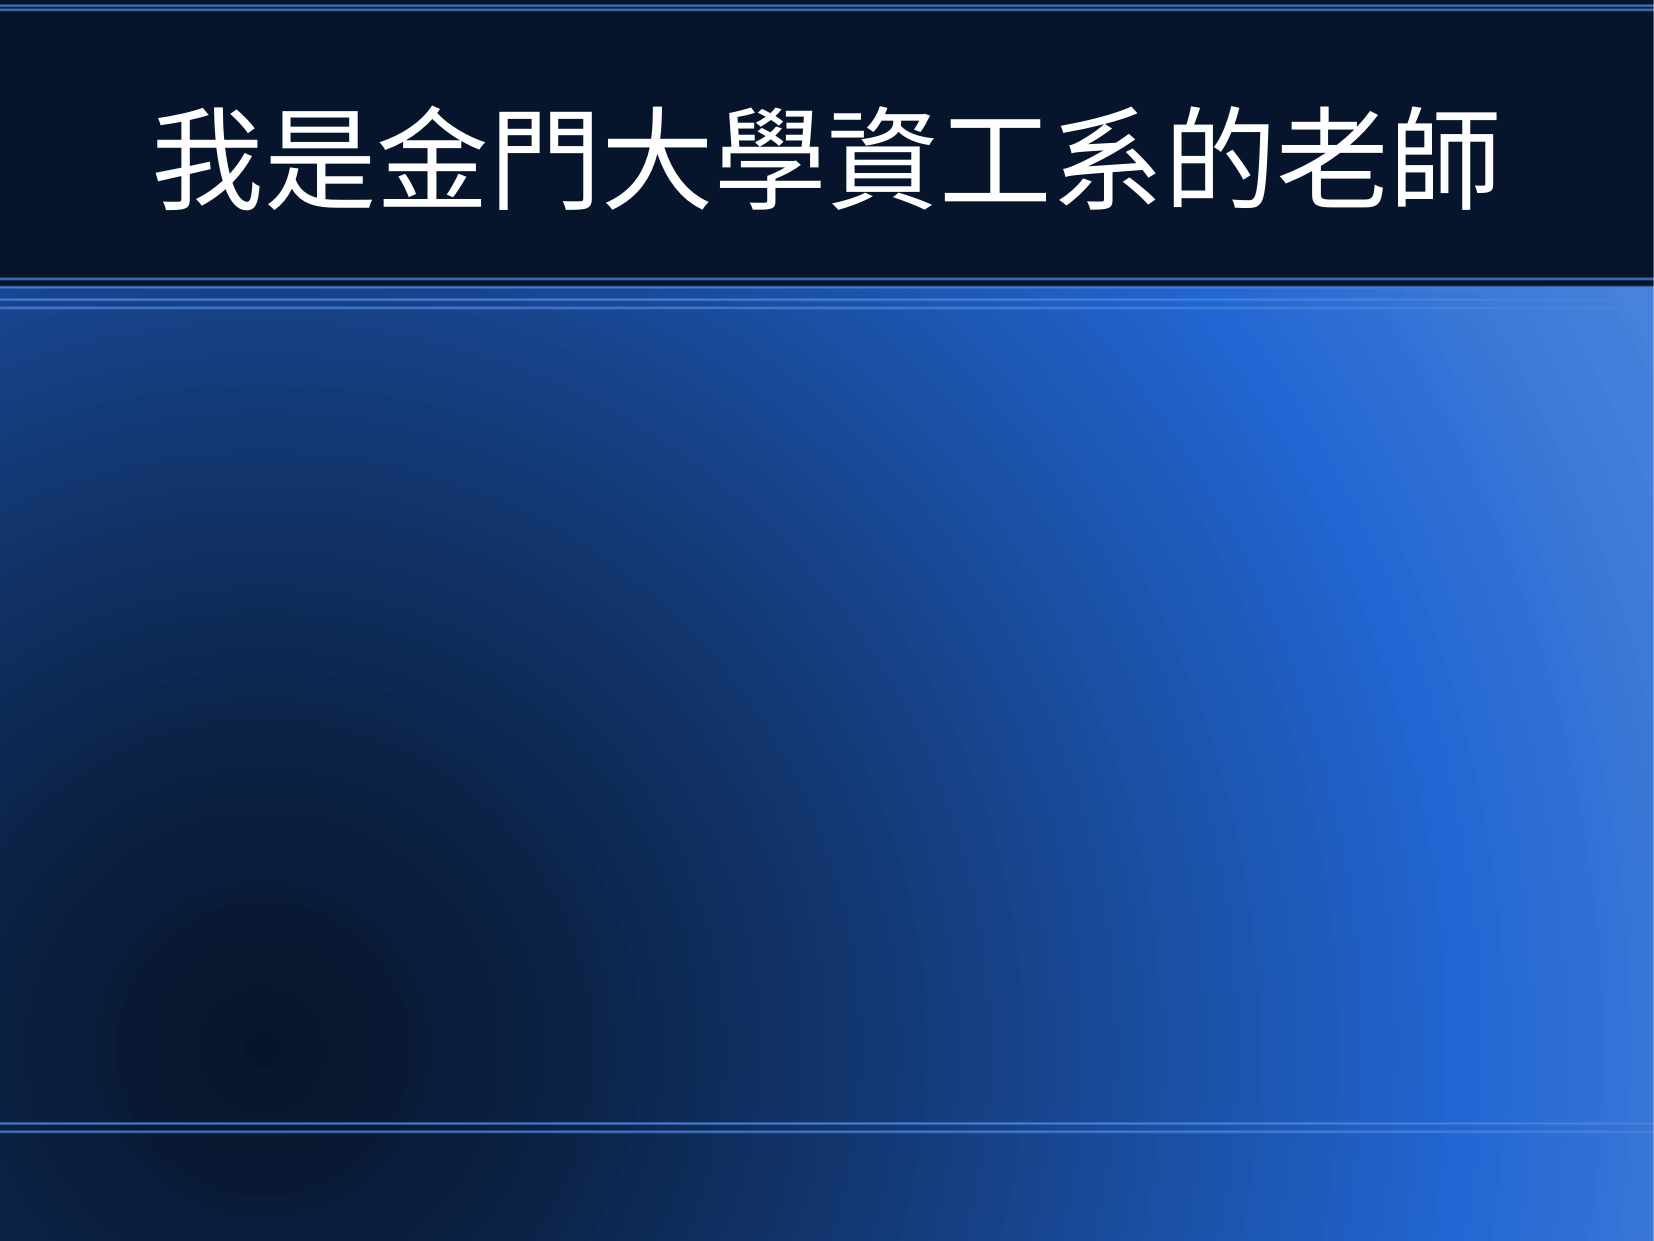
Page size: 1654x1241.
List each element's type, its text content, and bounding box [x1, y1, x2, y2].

title 我是金門大學資工系的老師 [82, 49, 1571, 257]
picture [0, 0, 1654, 1241]
